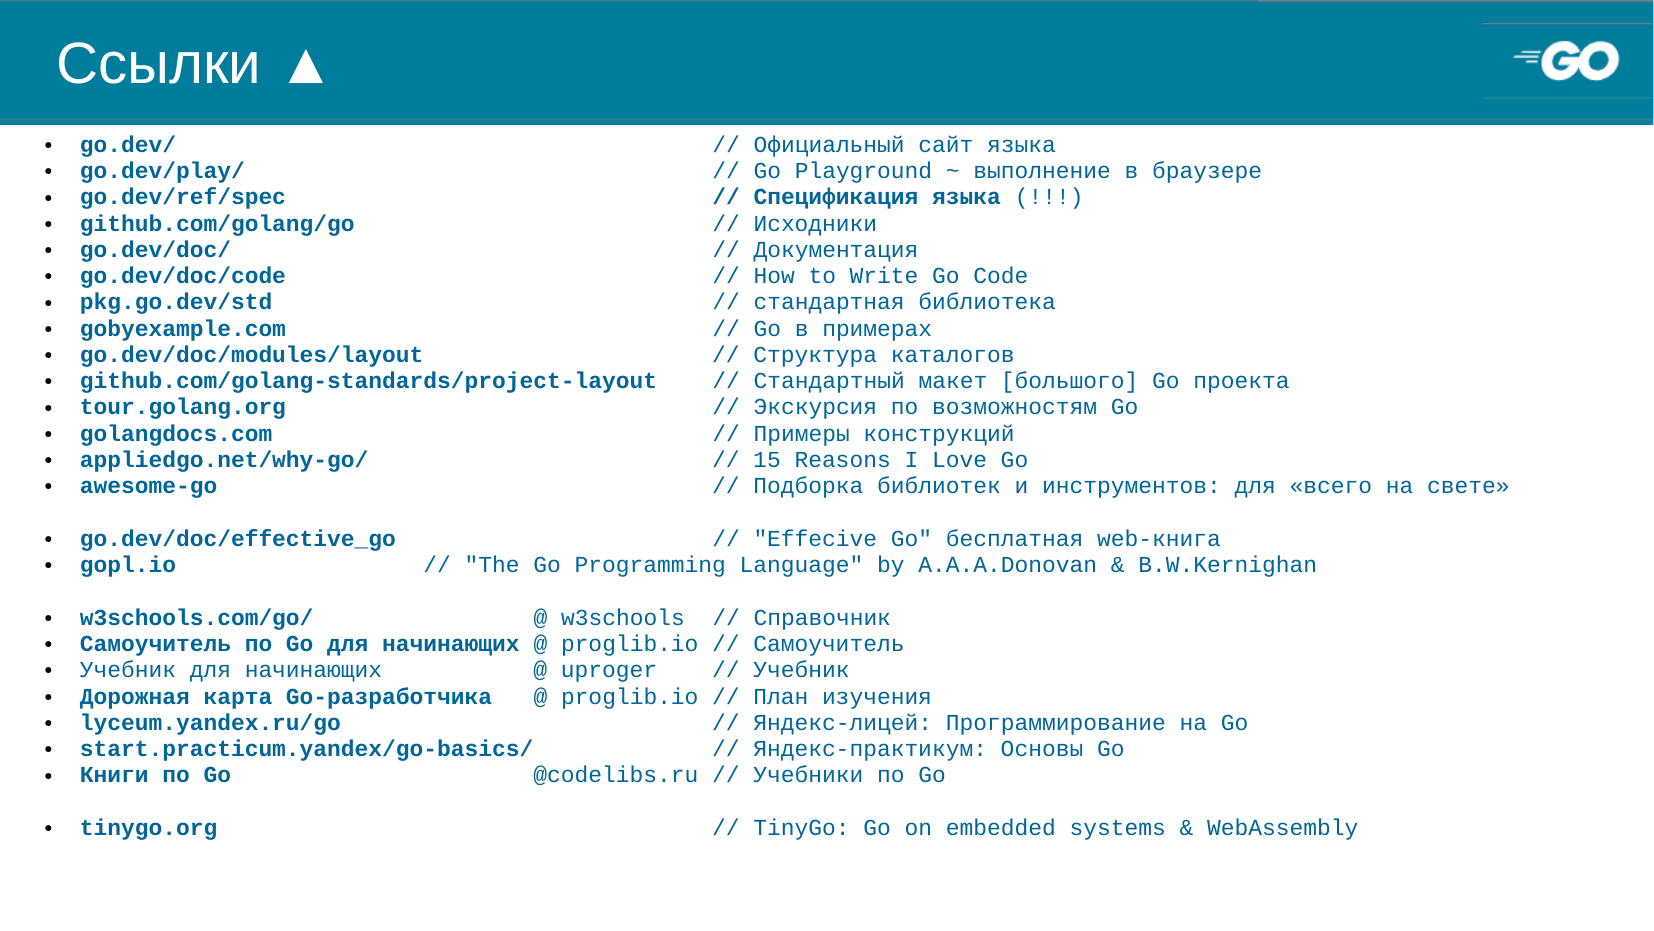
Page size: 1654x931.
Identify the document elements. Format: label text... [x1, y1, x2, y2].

text_box go.dev/ // Официальный сайт языка go.dev/play/ // Go Playground ~ выполнение в браузере go.dev/ref/spec // Спецификация языка (!!!) github.com/golang/go // Исходники go.dev/doc/ // Документация go.dev/doc/code // How to Write Go Code pkg.go.dev/std // стандартная библиотека gobyexample.com // Go в примерах go.dev/doc/modules/layout // Структура каталогов github.com/golang-standards/project-layout // Стандартный макет [большого] Go проекта tour.golang.org // Экскурсия по возможностям Go golangdocs.com // Примеры конструкций appliedgo.net/why-go/ // 15 Reasons I Love Go awesome-go // Подборка библиотек и инструментов: для «всего на свете» go.dev/doc/effective_go // "Effecive Go" бесплатная web-книга gopl.io // "The Go Programming Language" by A.A.A.Donovan & B.W.Kernighan w3schools.com/go/ @ w3schools // Справочник Самоучитель по Go для начинающих @ proglib.io // Самоучитель Учебник для начинающих @ uproger // Учебник Дорожная карта Go-разработчика @ proglib.io // План изучения lyceum.yandex.ru/go // Яндекс-лицей: Программирование на Go start.practicum.yandex/go-basics/ // Яндекс-практикум: Основы Go Книги по Go @codelibs.ru // Учебники по Go tinygo.org // TinyGo: Go on embedded systems & WebAssembly [29, 125, 1625, 903]
text_box Ссылки ▲ [41, 23, 1495, 104]
picture [1542, 41, 1619, 81]
